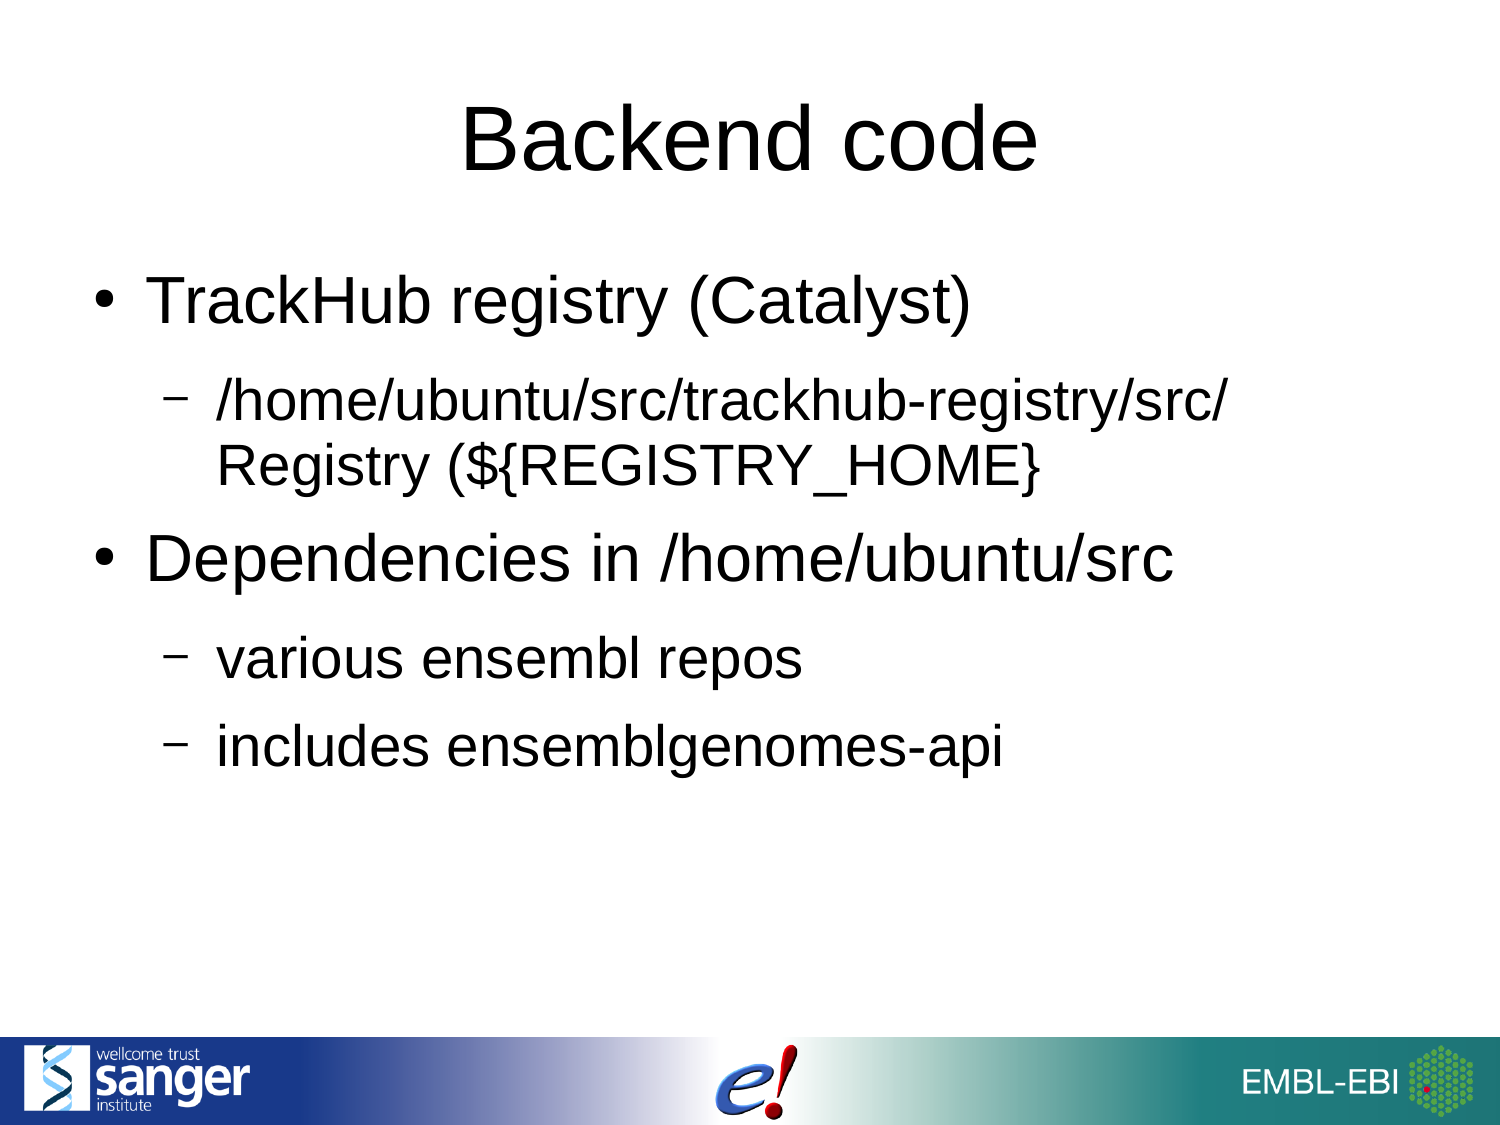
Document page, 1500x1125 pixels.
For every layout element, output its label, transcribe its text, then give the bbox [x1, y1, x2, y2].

title Backend code [75, 44, 1425, 233]
list TrackHub registry (Catalyst) /home/ubuntu/src/trackhub-registry/src/Registry (${REGISTRY_HOME} Dependencies in /home/ubuntu/src various ensembl repos includes ensemblgenomes-api [75, 263, 1395, 916]
picture [0, 1037, 1500, 1125]
